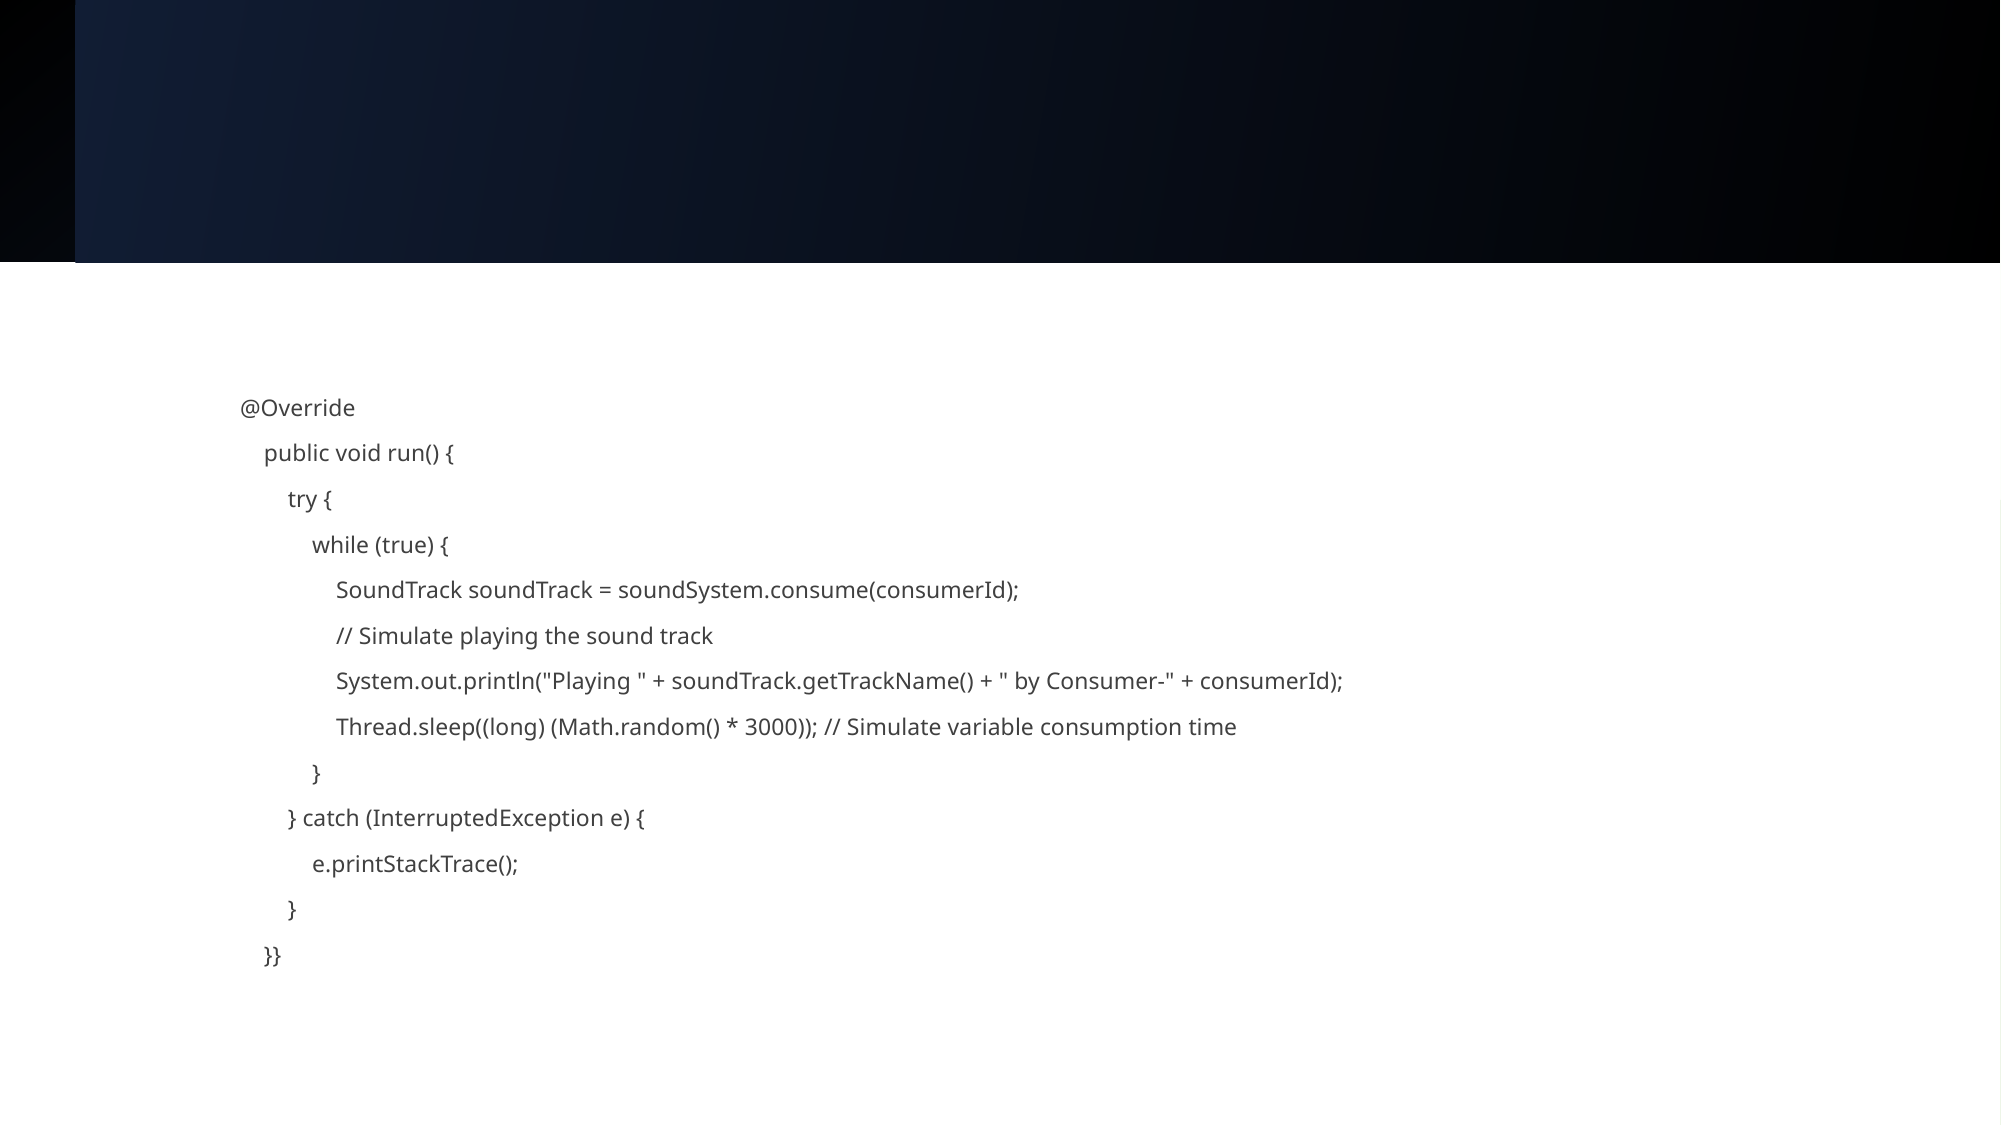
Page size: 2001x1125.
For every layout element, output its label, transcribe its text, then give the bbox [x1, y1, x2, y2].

text_box [0, 0, 2000, 1125]
list @Override public void run() { try { while (true) { SoundTrack soundTrack = soundSystem.consume(consumerId); // Simulate playing the sound track System.out.println("Playing " + soundTrack.getTrackName() + " by Consumer-" + consumerId); Thread.sleep((long) (Math.random() * 3000)); // Simulate variable consumption time } } catch (InterruptedException e) { e.printStackTrace(); } }} [225, 380, 1821, 985]
